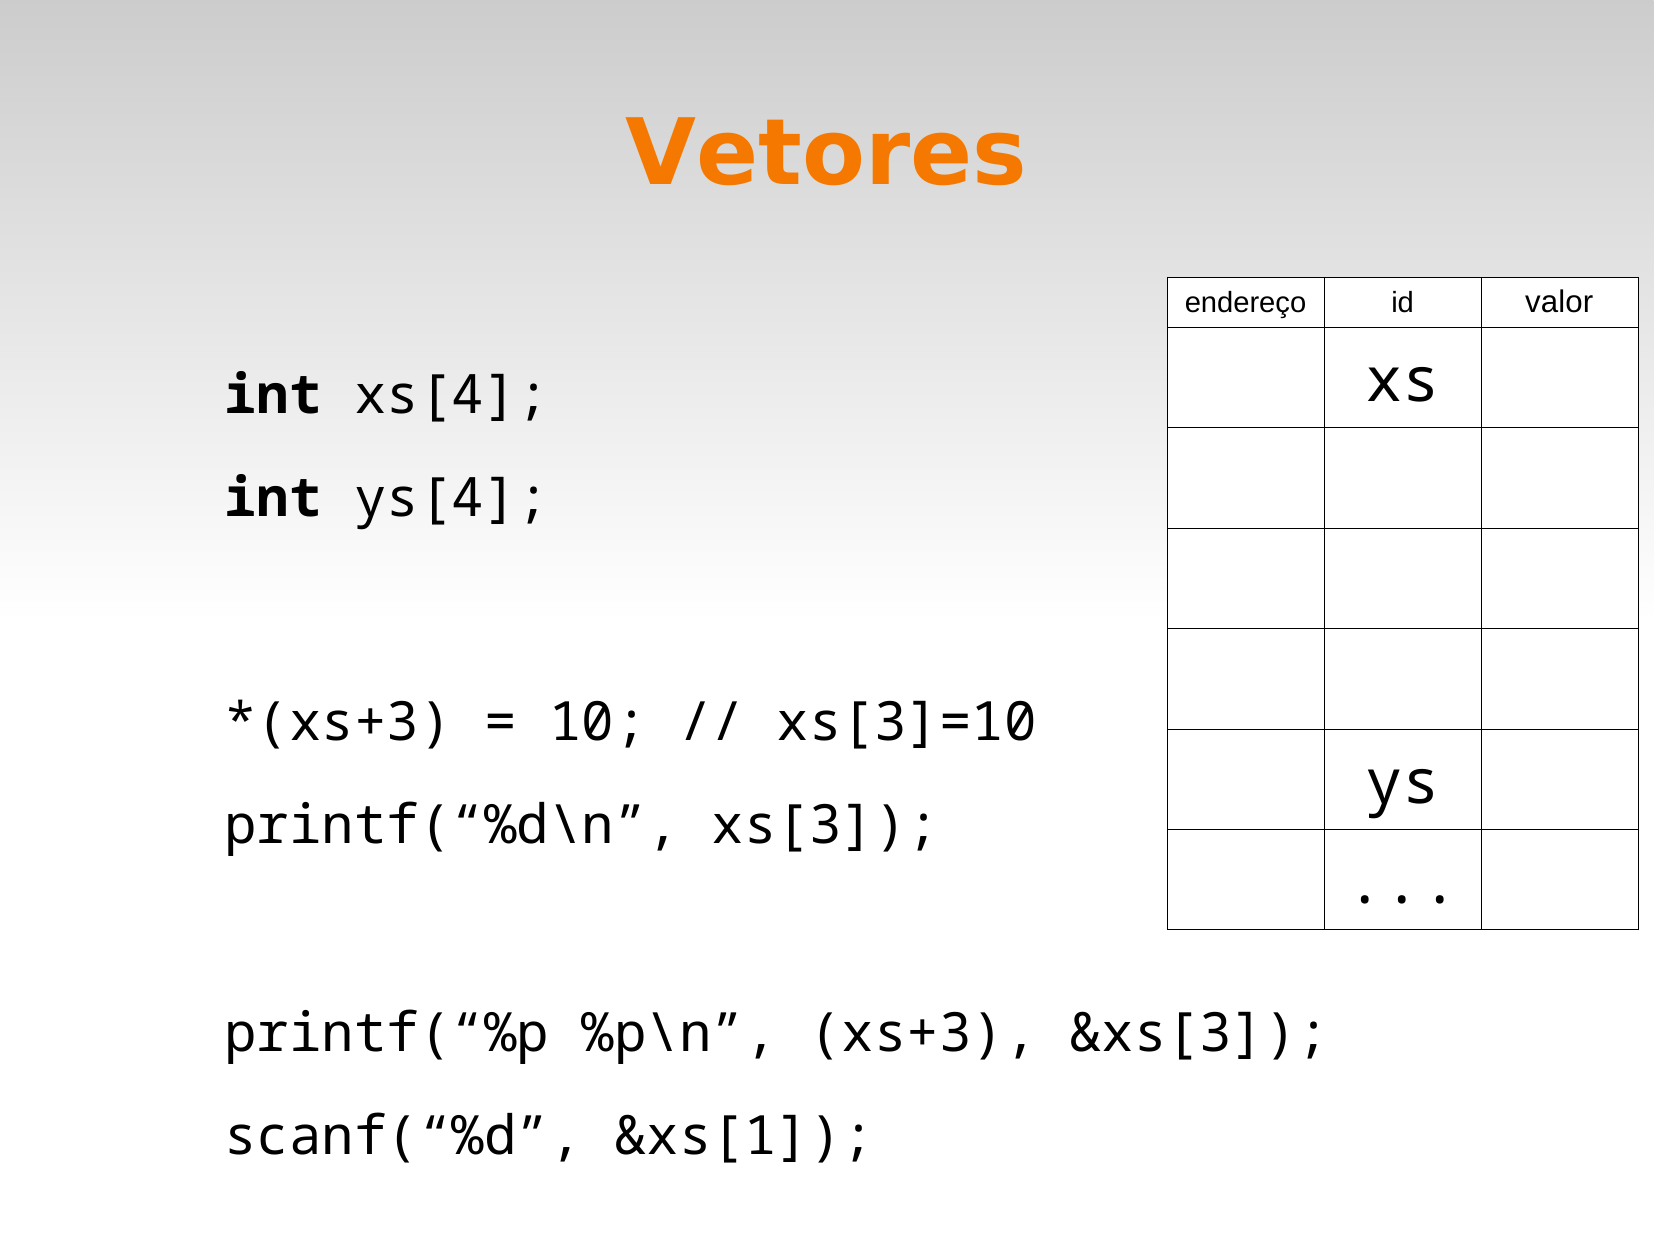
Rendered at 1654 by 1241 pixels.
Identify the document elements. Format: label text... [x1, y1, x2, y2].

table_header endereço [1168, 278, 1324, 327]
table_cell [1168, 730, 1324, 829]
table_cell [1168, 328, 1324, 427]
list int xs[4]; int ys[4]; *(xs+3) = 10; // xs[3]=10 printf(“%d\n”, xs[3]); printf(“%p %p\n”, (xs+3), &xs[3]); scanf(“%d”, &xs[1]); [82, 355, 1571, 1189]
table_header id [1325, 278, 1481, 327]
table_cell xs [1325, 328, 1481, 427]
table_cell [1168, 629, 1324, 729]
table_cell [1482, 830, 1638, 929]
table_cell ... [1325, 830, 1481, 929]
table_cell [1168, 428, 1324, 528]
table_cell [1168, 529, 1324, 628]
table_cell ys [1325, 730, 1481, 829]
table_cell [1482, 629, 1638, 729]
table_header valor [1482, 278, 1638, 327]
table_cell [1325, 529, 1481, 628]
table_cell [1482, 730, 1638, 829]
table_cell [1325, 629, 1481, 729]
table_cell [1482, 328, 1638, 427]
title Vetores [82, 49, 1571, 257]
table_cell [1325, 428, 1481, 528]
table_cell [1482, 428, 1638, 528]
table_cell [1168, 830, 1324, 929]
table_cell [1482, 529, 1638, 628]
